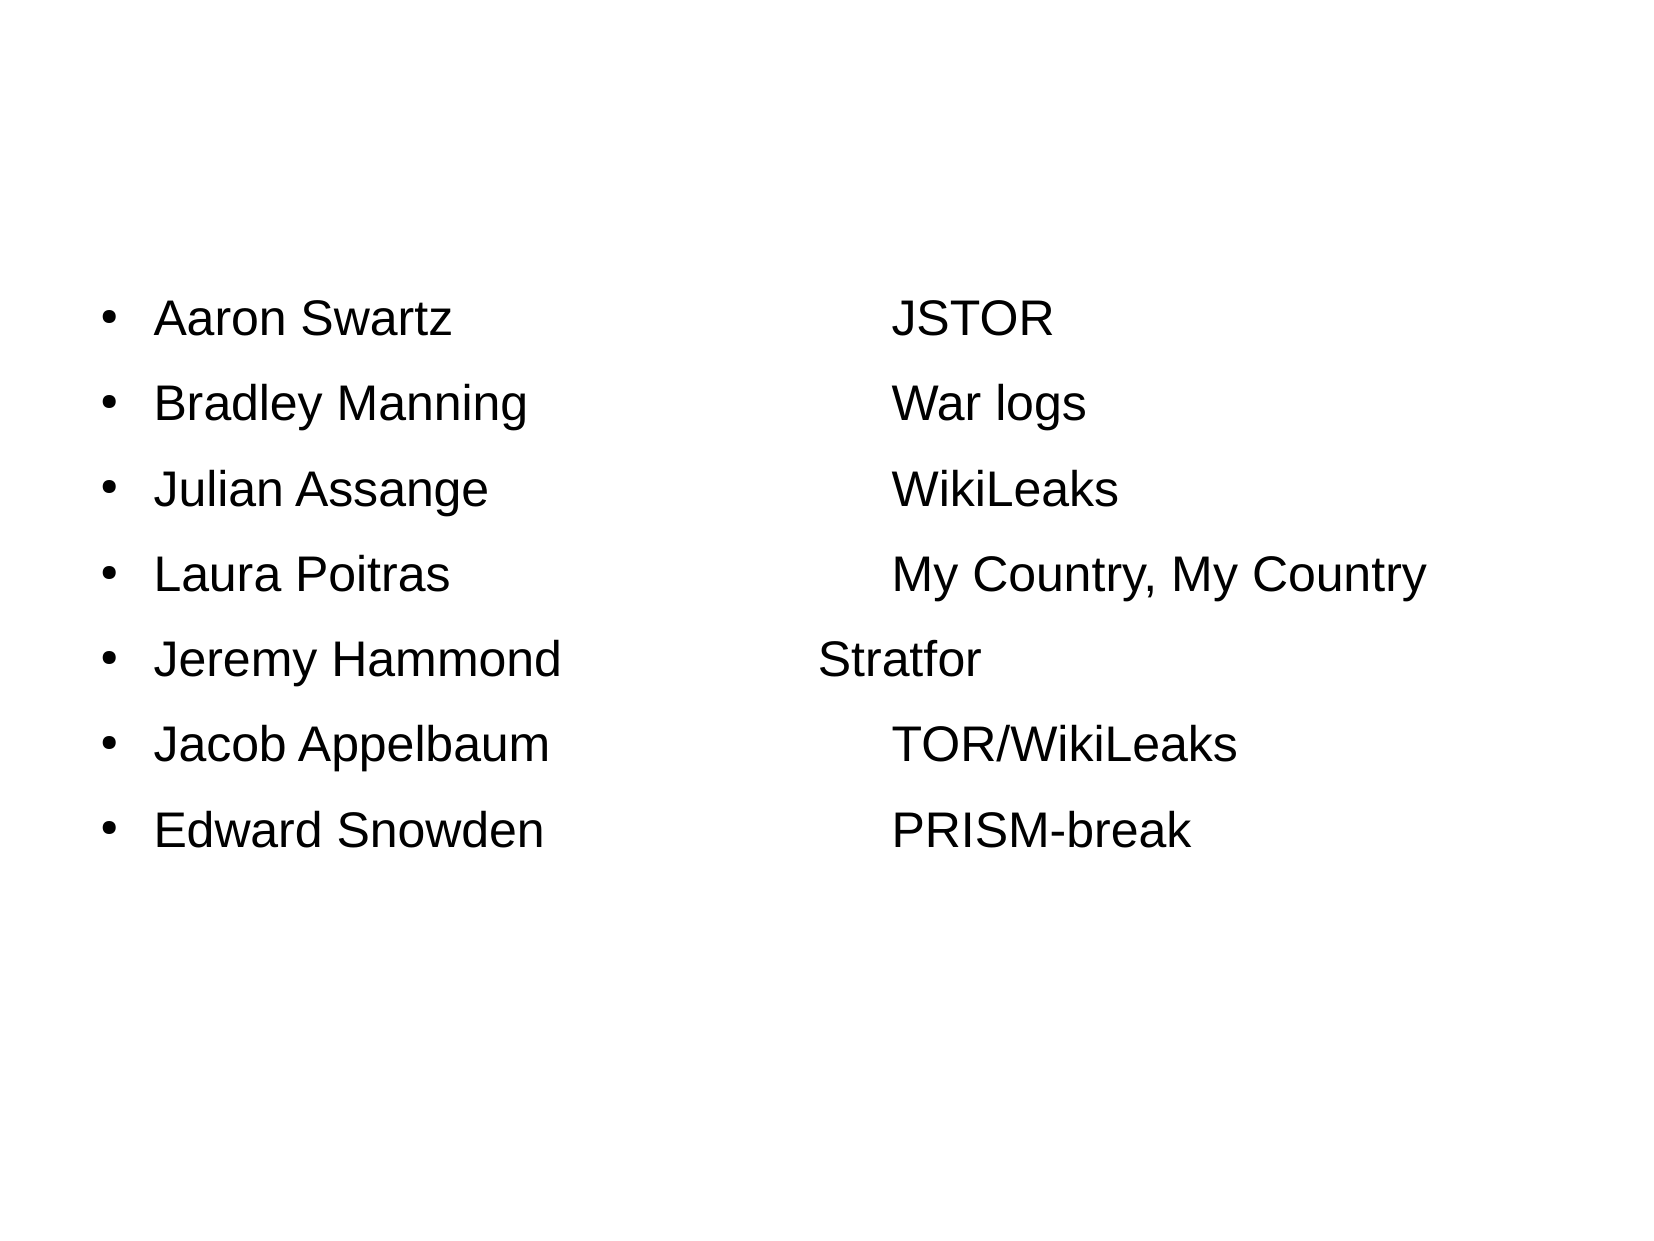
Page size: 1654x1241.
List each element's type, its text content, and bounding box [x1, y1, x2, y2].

list Aaron Swartz JSTOR Bradley Manning War logs Julian Assange WikiLeaks Laura Poitras My Country, My Country Jeremy Hammond Stratfor Jacob Appelbaum TOR/WikiLeaks Edward Snowden PRISM-break [82, 290, 1538, 1010]
